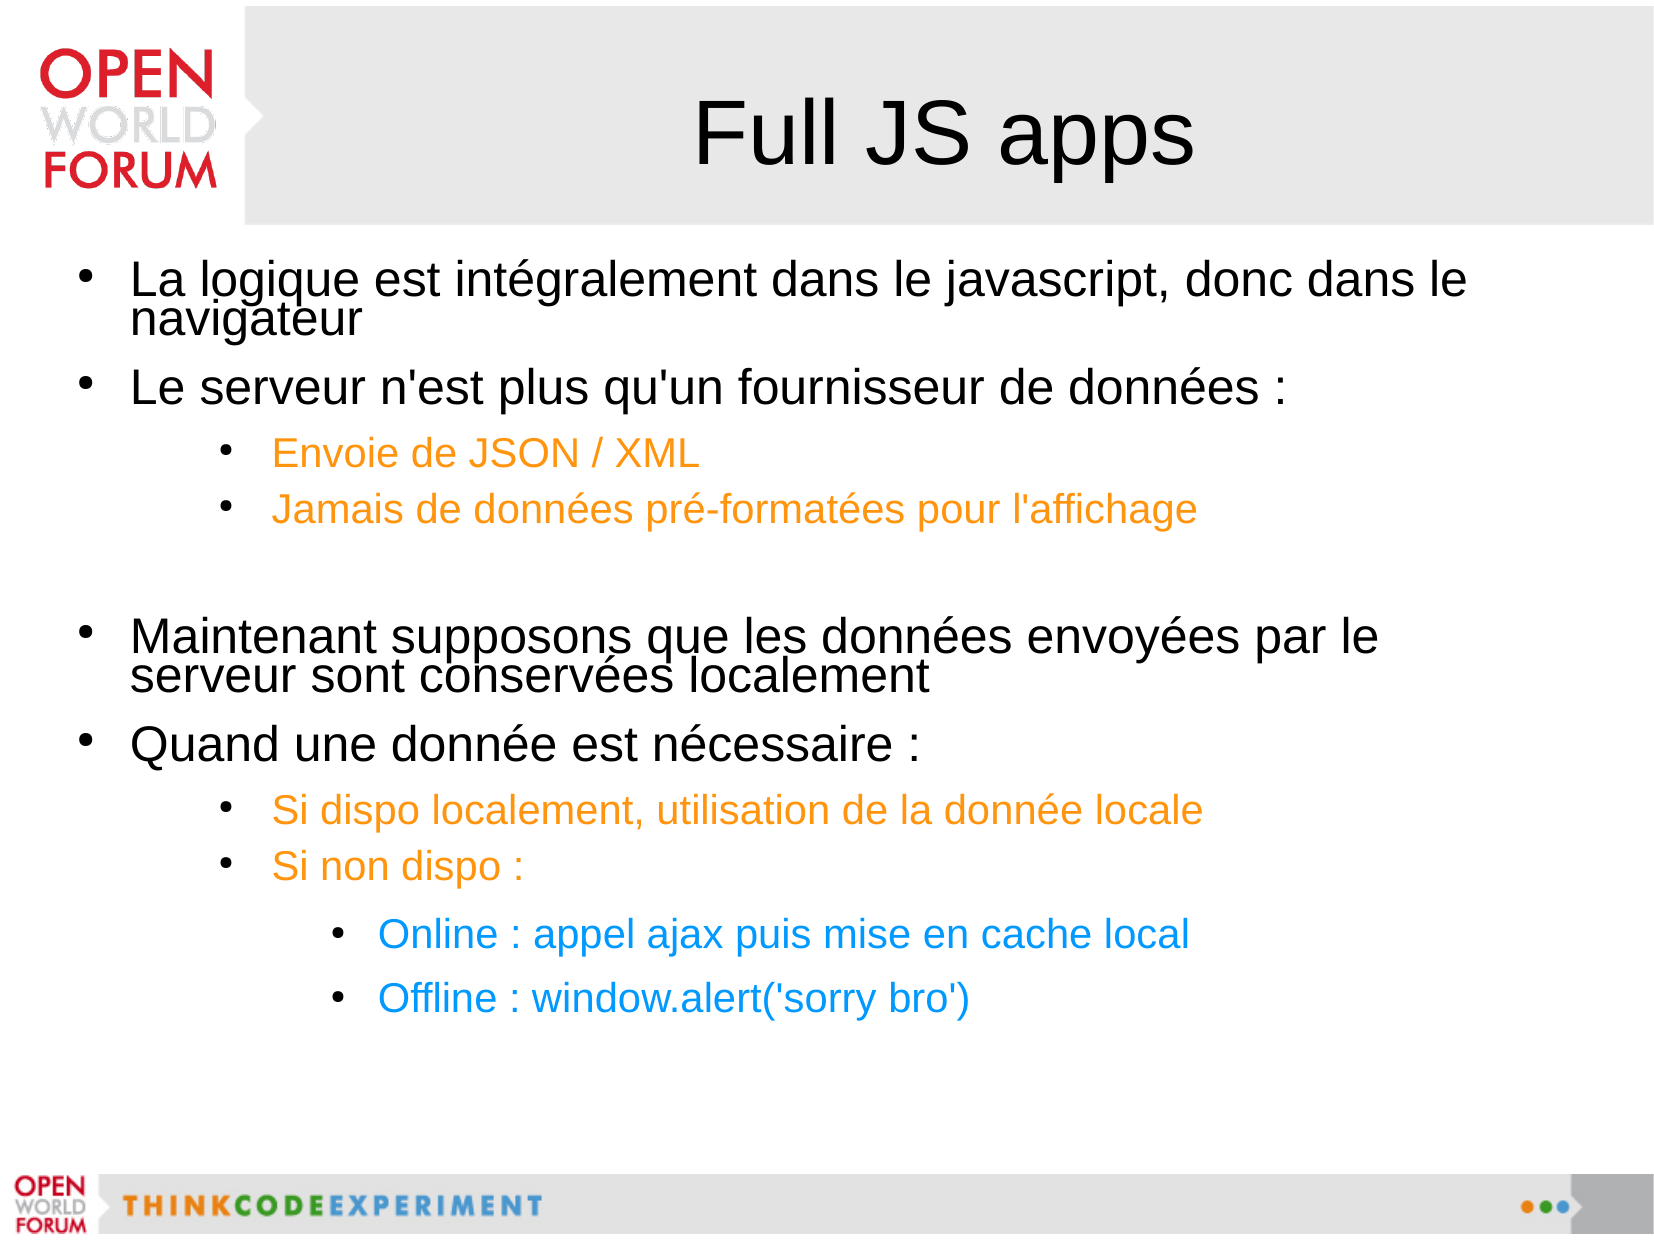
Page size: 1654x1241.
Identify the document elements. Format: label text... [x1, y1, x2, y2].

list La logique est intégralement dans le javascript, donc dans le navigateur Le serveur n'est plus qu'un fournisseur de données : Envoie de JSON / XML Jamais de données pré-formatées pour l'affichage Maintenant supposons que les données envoyées par le serveur sont conservées localement Quand une donnée est nécessaire : Si dispo localement, utilisation de la donnée locale Si non dispo : Online : appel ajax puis mise en cache local Offline : window.alert('sorry bro') [59, 265, 1548, 1085]
picture [11, 6, 1654, 225]
title Full JS apps [295, 29, 1595, 237]
picture [0, 1174, 1654, 1234]
